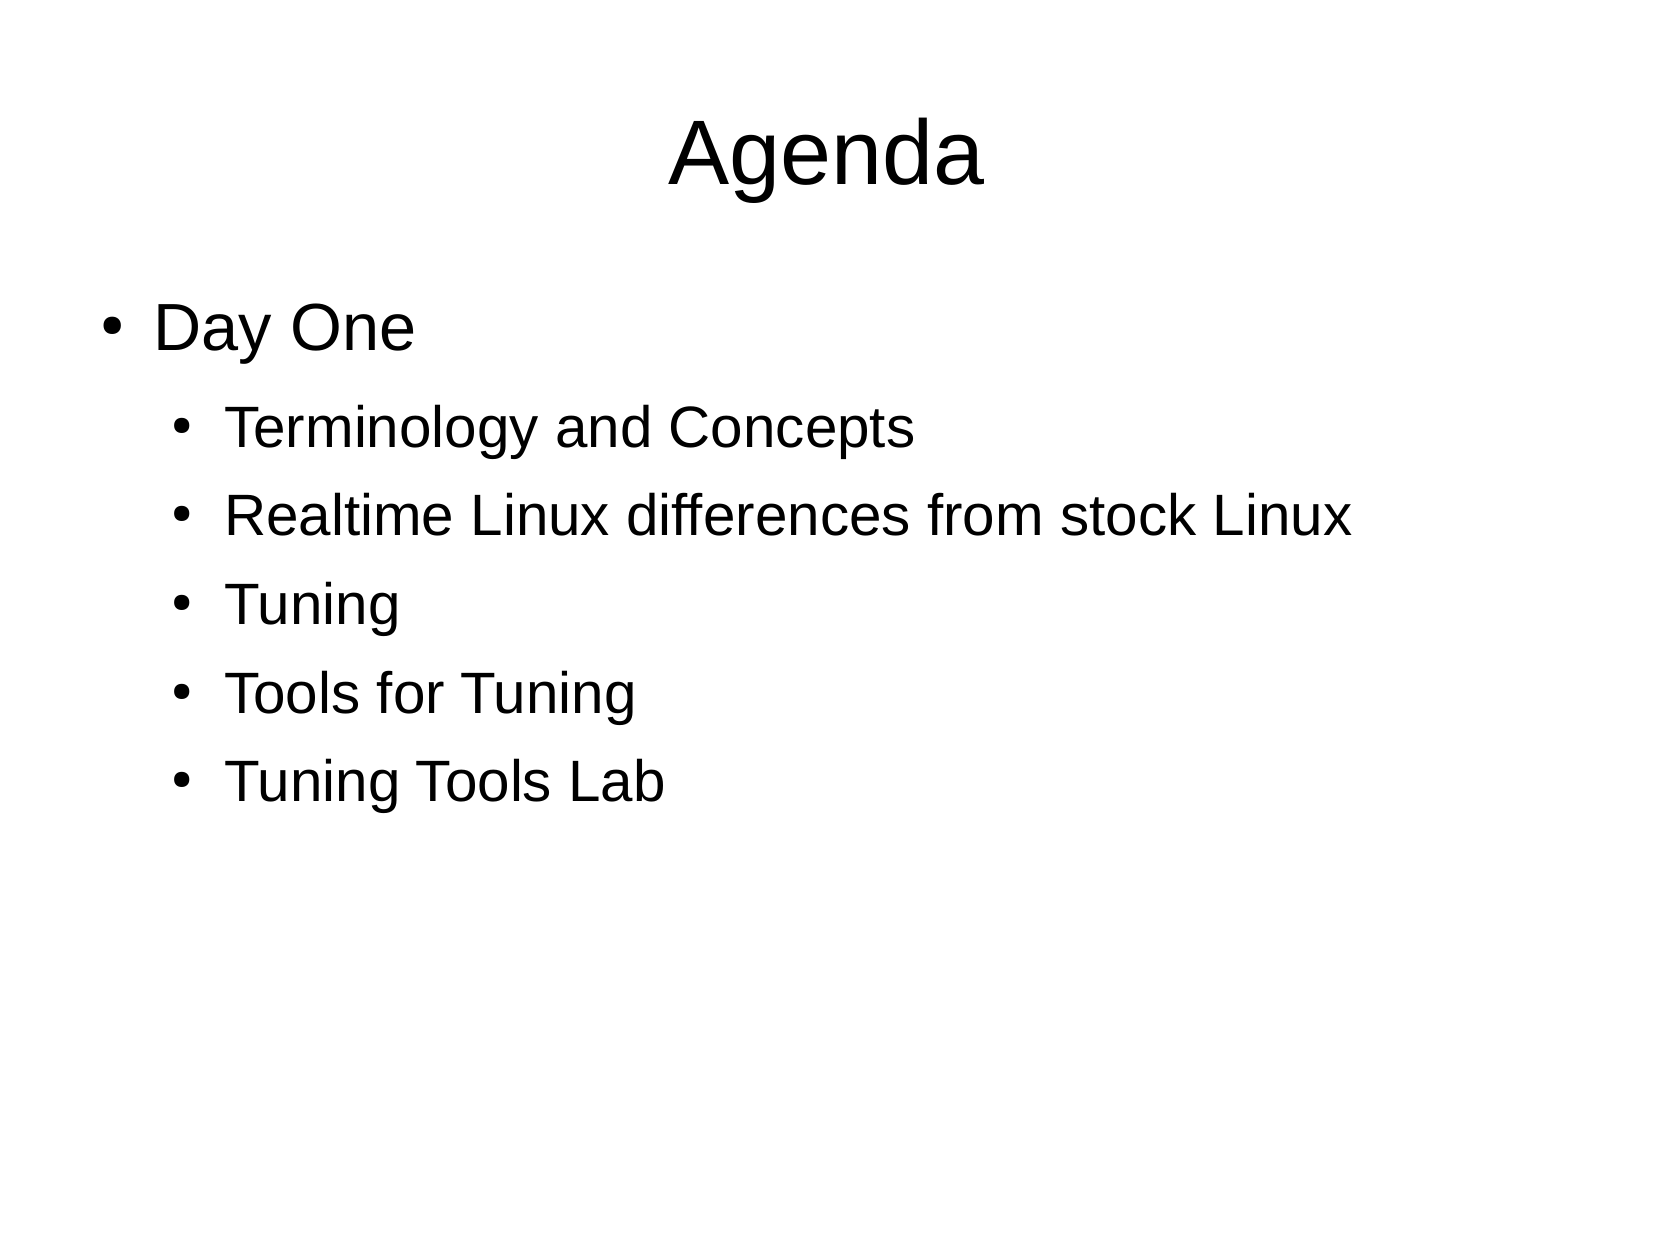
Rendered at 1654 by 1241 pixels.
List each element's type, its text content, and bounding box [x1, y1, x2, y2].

title Agenda [82, 49, 1571, 257]
list Day One Terminology and Concepts Realtime Linux differences from stock Linux Tuning Tools for Tuning Tuning Tools Lab [82, 290, 1571, 1094]
